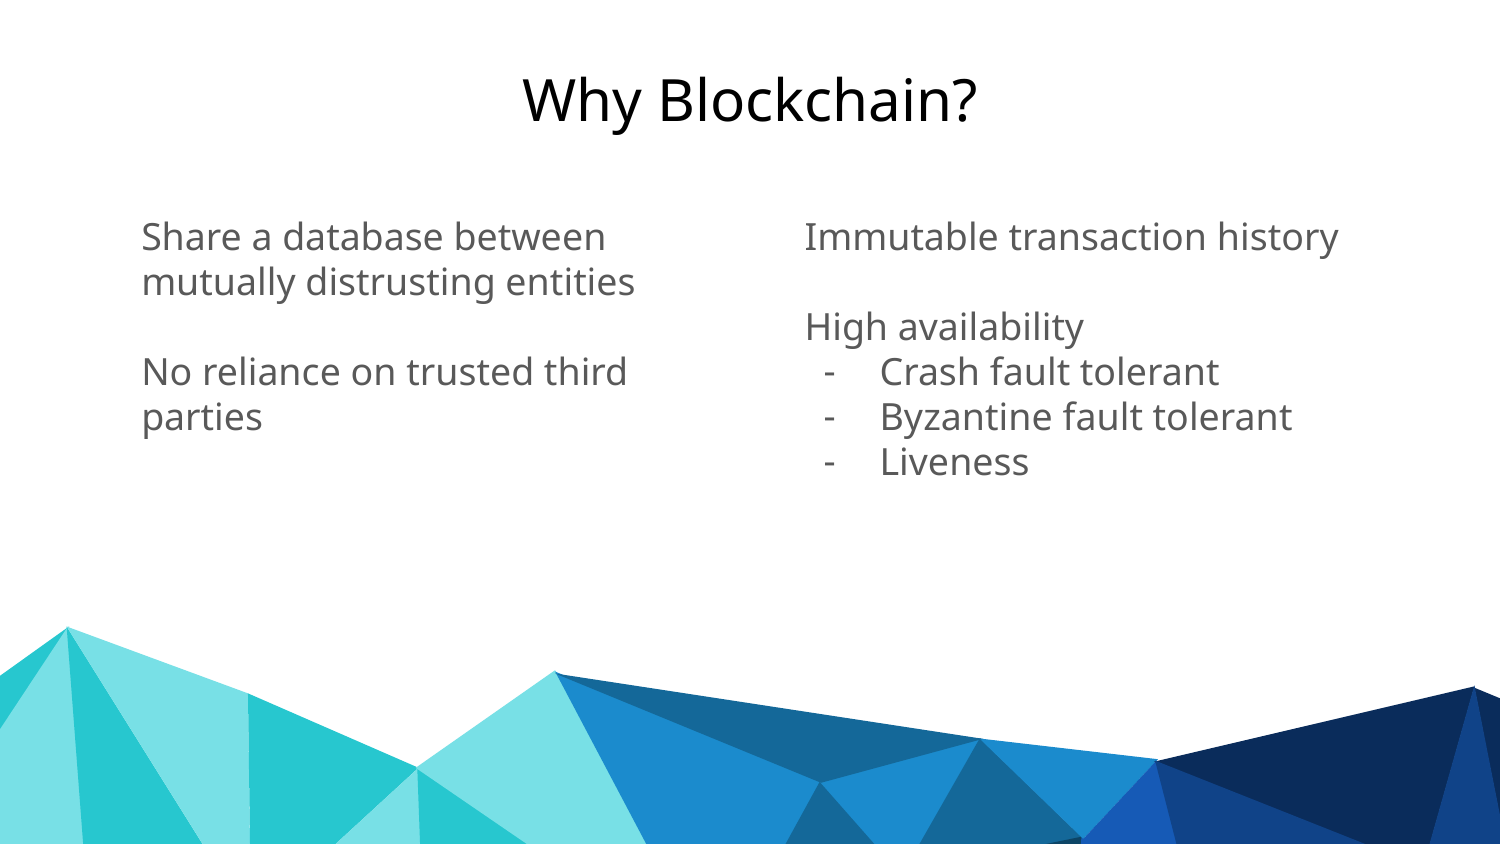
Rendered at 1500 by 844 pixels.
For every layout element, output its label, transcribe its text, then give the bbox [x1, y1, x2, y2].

text_box [0, 626, 1500, 844]
list Immutable transaction history High availability Crash fault tolerant Byzantine fault tolerant Liveness [789, 198, 1374, 721]
title Why Blockchain? [51, 47, 1449, 142]
list Share a database between mutually distrusting entities No reliance on trusted third parties [126, 198, 711, 721]
